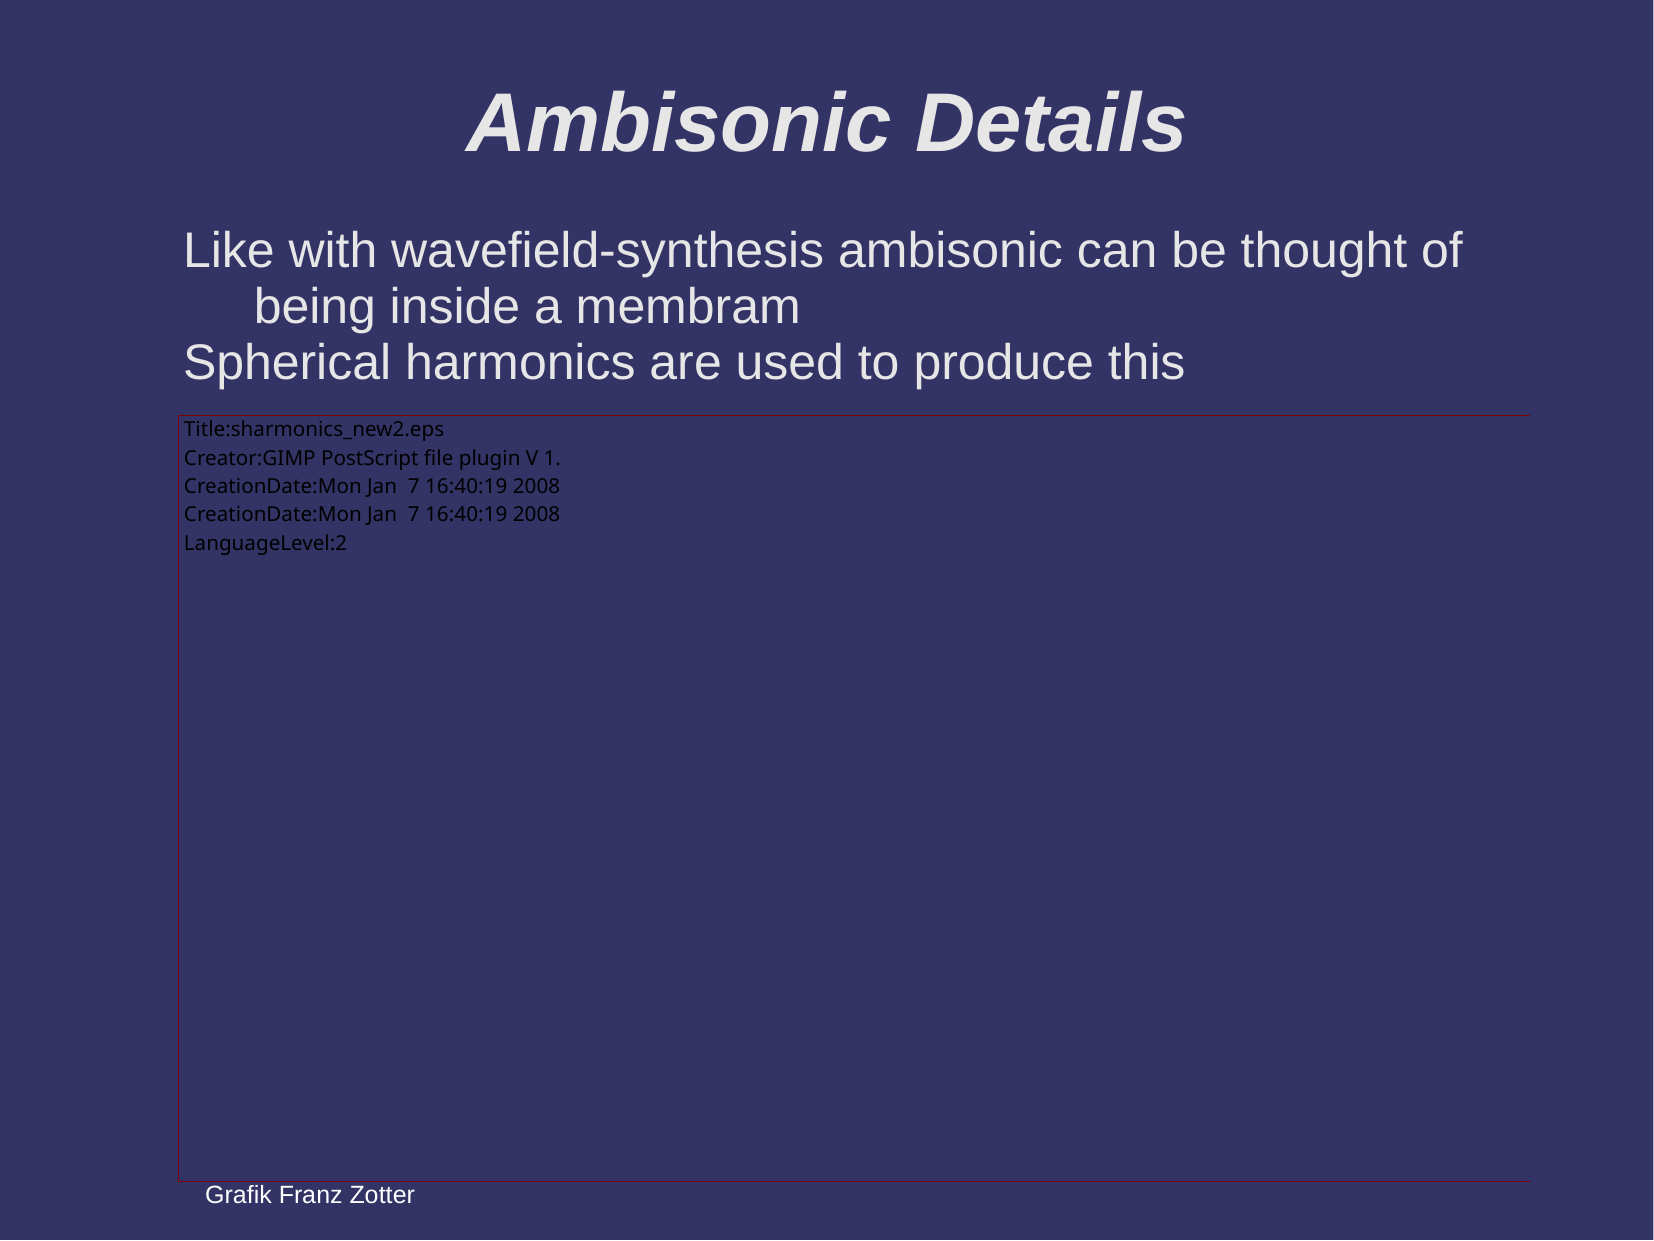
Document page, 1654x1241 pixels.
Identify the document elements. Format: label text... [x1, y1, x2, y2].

title Ambisonic Details [121, 19, 1534, 227]
list Like with wavefield-synthesis ambisonic can be thought of being inside a membram Spherical harmonics are used to produce this [171, 222, 1560, 414]
text_box Grafik Franz Zotter [205, 1181, 443, 1211]
picture [177, 413, 1530, 1182]
